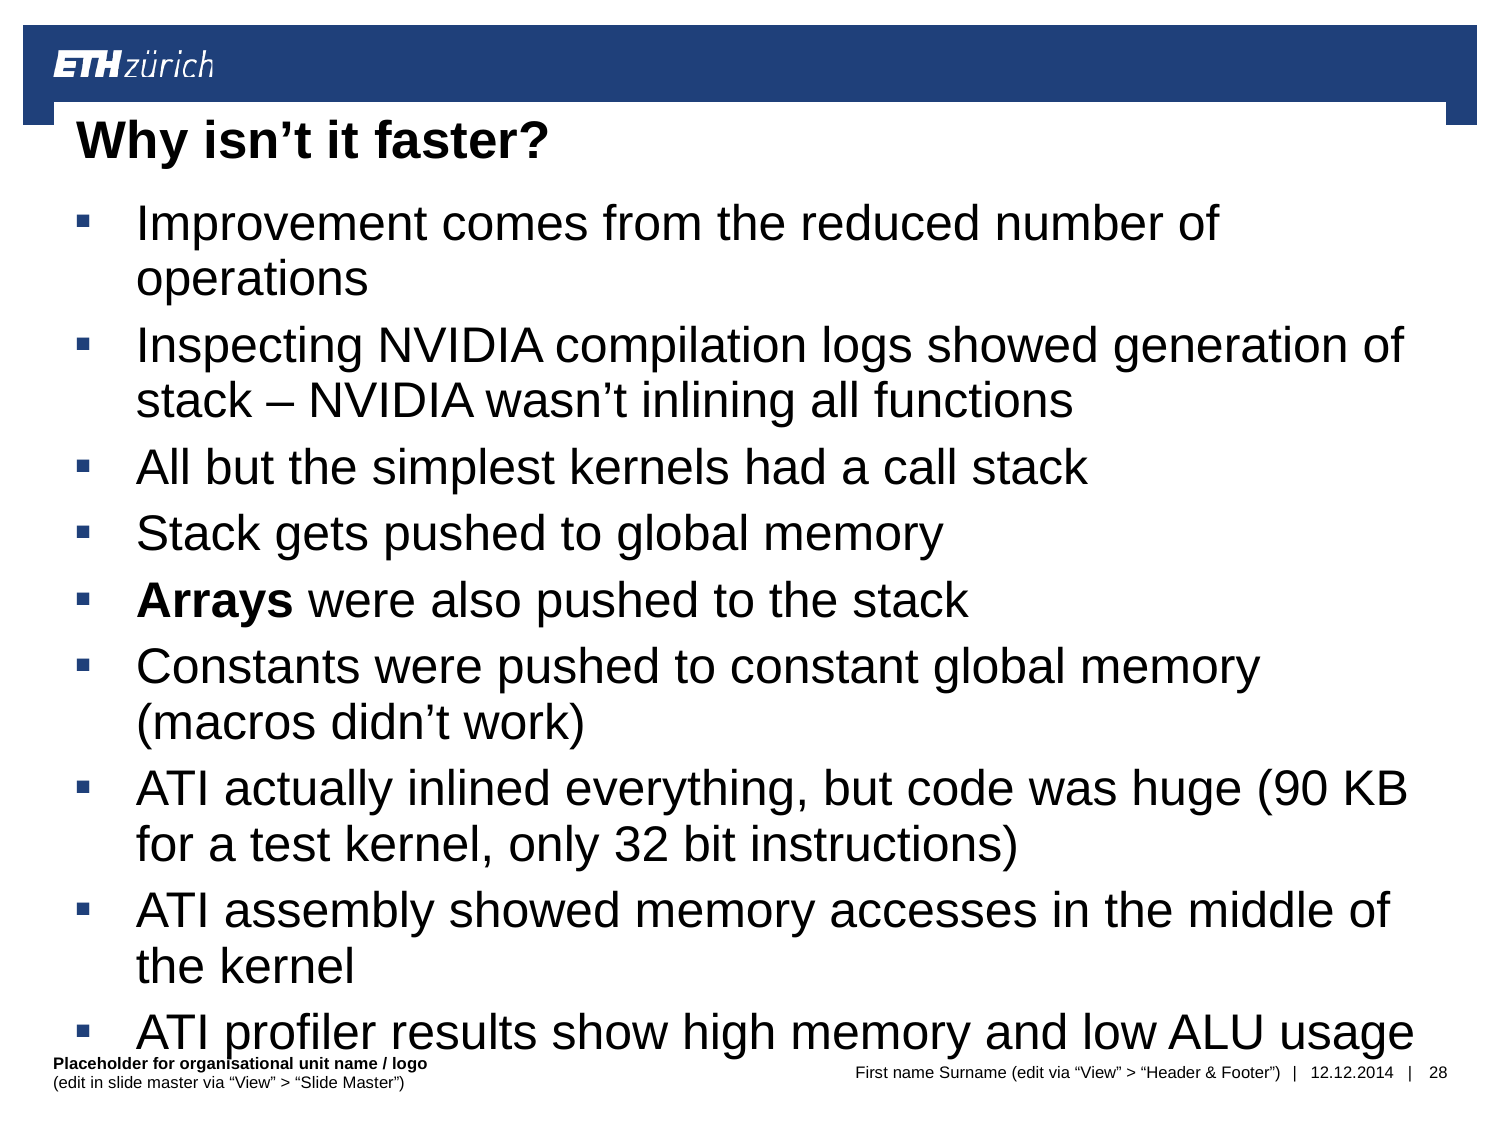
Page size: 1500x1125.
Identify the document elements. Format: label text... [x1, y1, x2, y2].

list Improvement comes from the reduced number of operations Inspecting NVIDIA compilation logs showed generation of stack – NVIDIA wasn’t inlining all functions All but the simplest kernels had a call stack Stack gets pushed to global memory Arrays were also pushed to the stack Constants were pushed to constant global memory (macros didn’t work) ATI actually inlined everything, but code was huge (90 KB for a test kernel, only 32 bit instructions) ATI assembly showed memory accesses in the middle of the kernel ATI profiler results show high memory and low ALU usage [53, 194, 1447, 886]
title Why isn’t it faster? [53, 101, 1447, 194]
